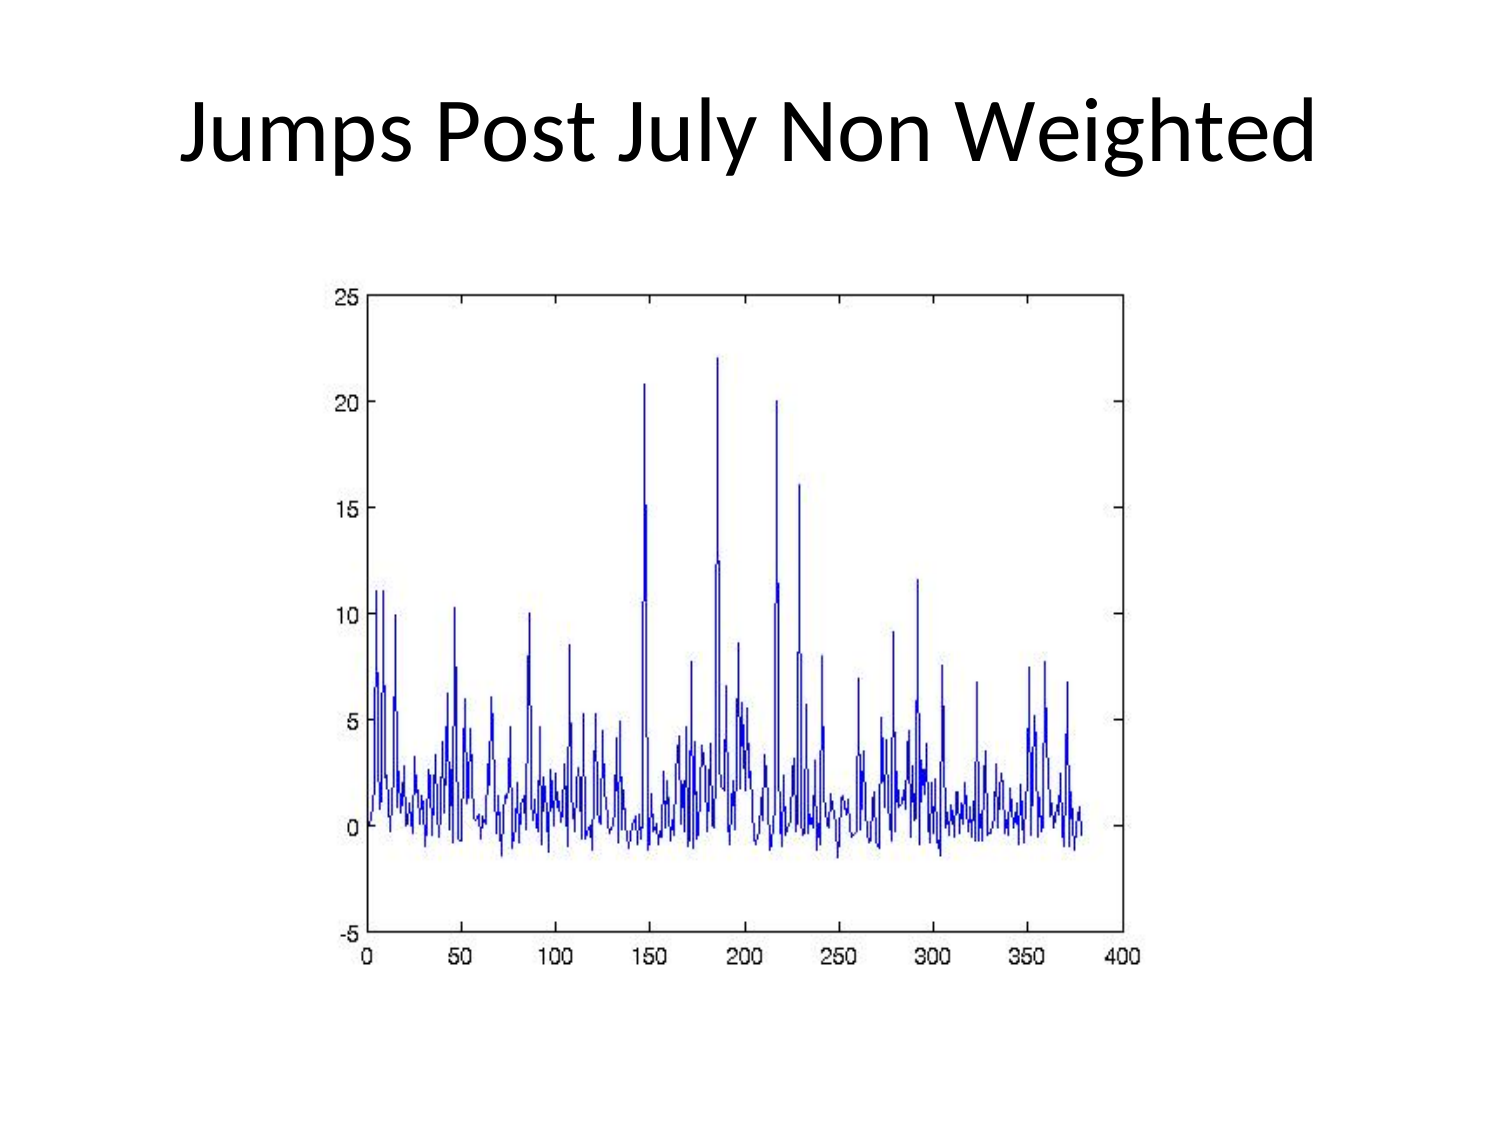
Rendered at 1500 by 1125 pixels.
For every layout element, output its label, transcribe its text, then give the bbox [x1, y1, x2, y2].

picture [240, 235, 1215, 1017]
title Jumps Post July Non Weighted [75, 21, 1426, 257]
